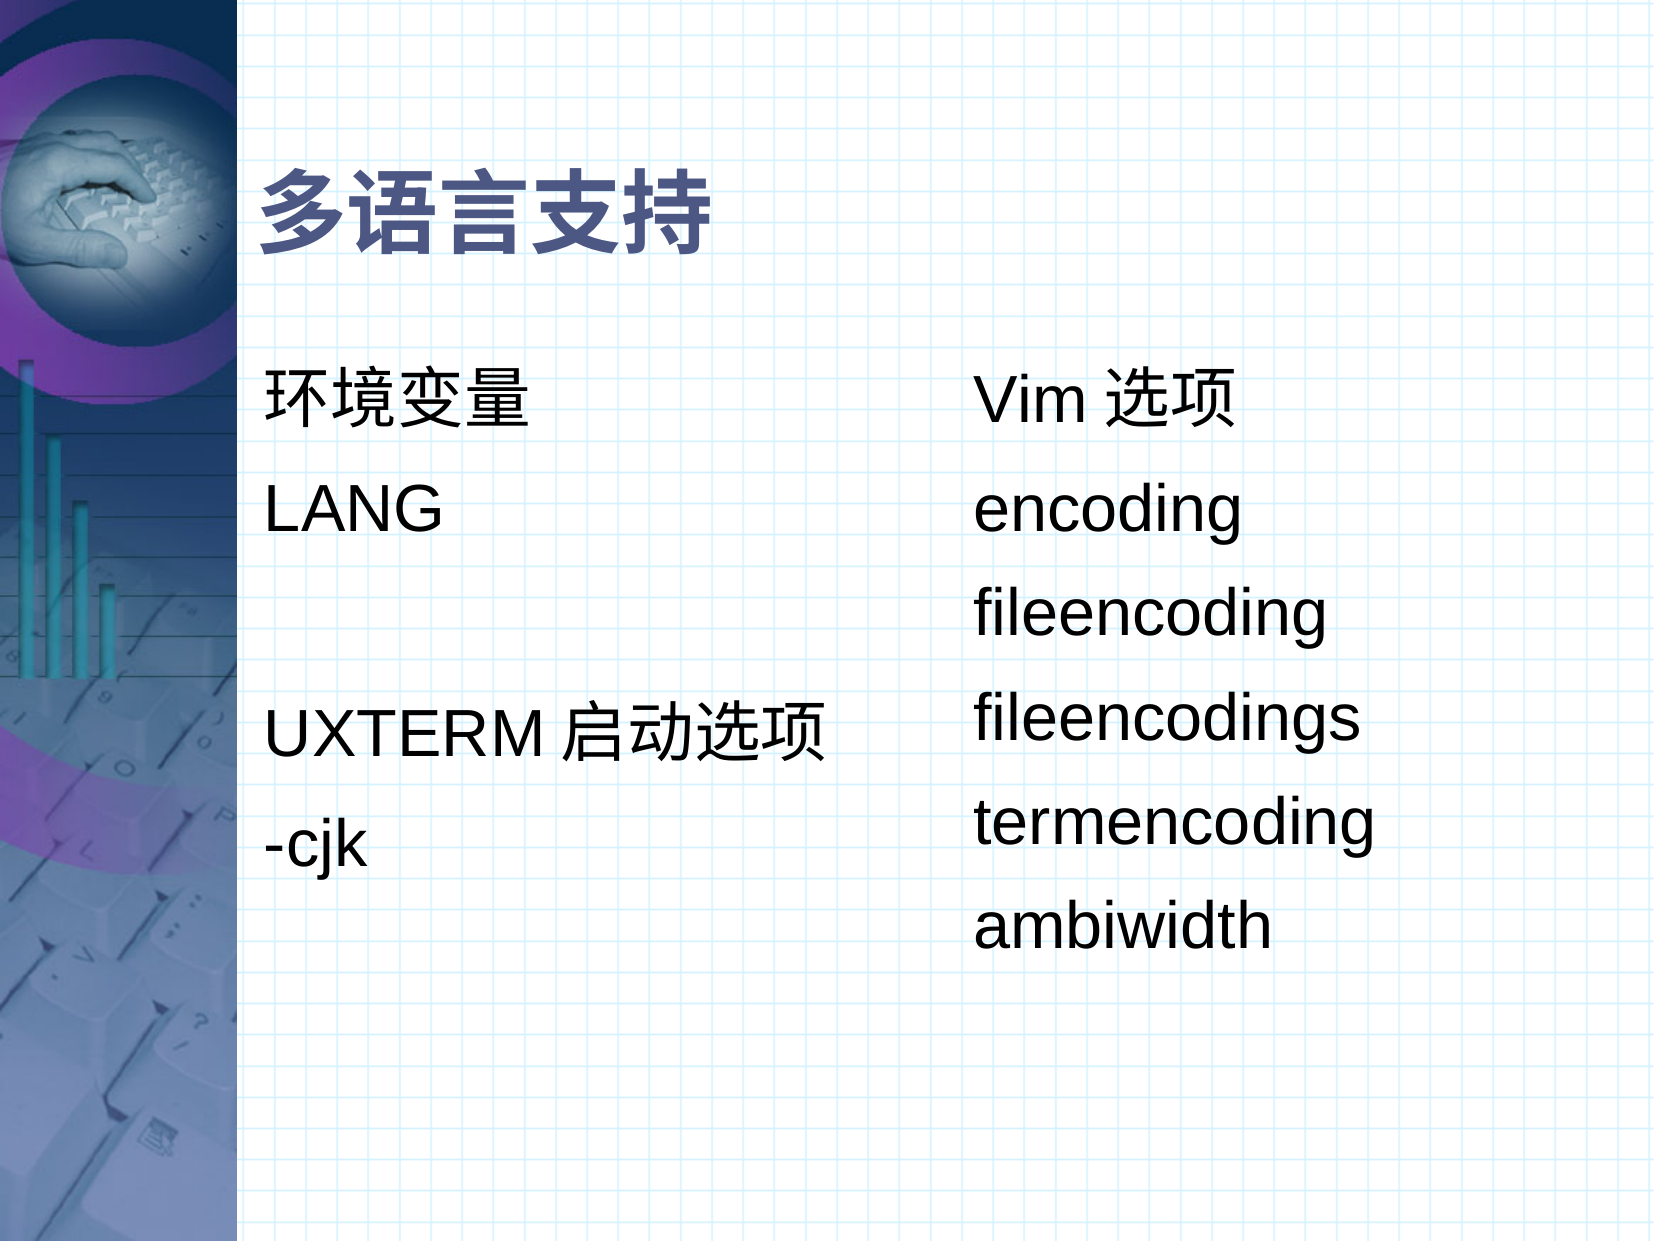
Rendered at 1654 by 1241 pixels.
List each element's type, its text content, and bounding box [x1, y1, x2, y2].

title 多语言支持 [254, 102, 1640, 311]
picture [0, 0, 1654, 1241]
list 环境变量 LANG UXTERM启动选项 -cjk [254, 344, 931, 1127]
list Vim选项 encoding fileencoding fileencodings termencoding ambiwidth [964, 344, 1641, 1112]
